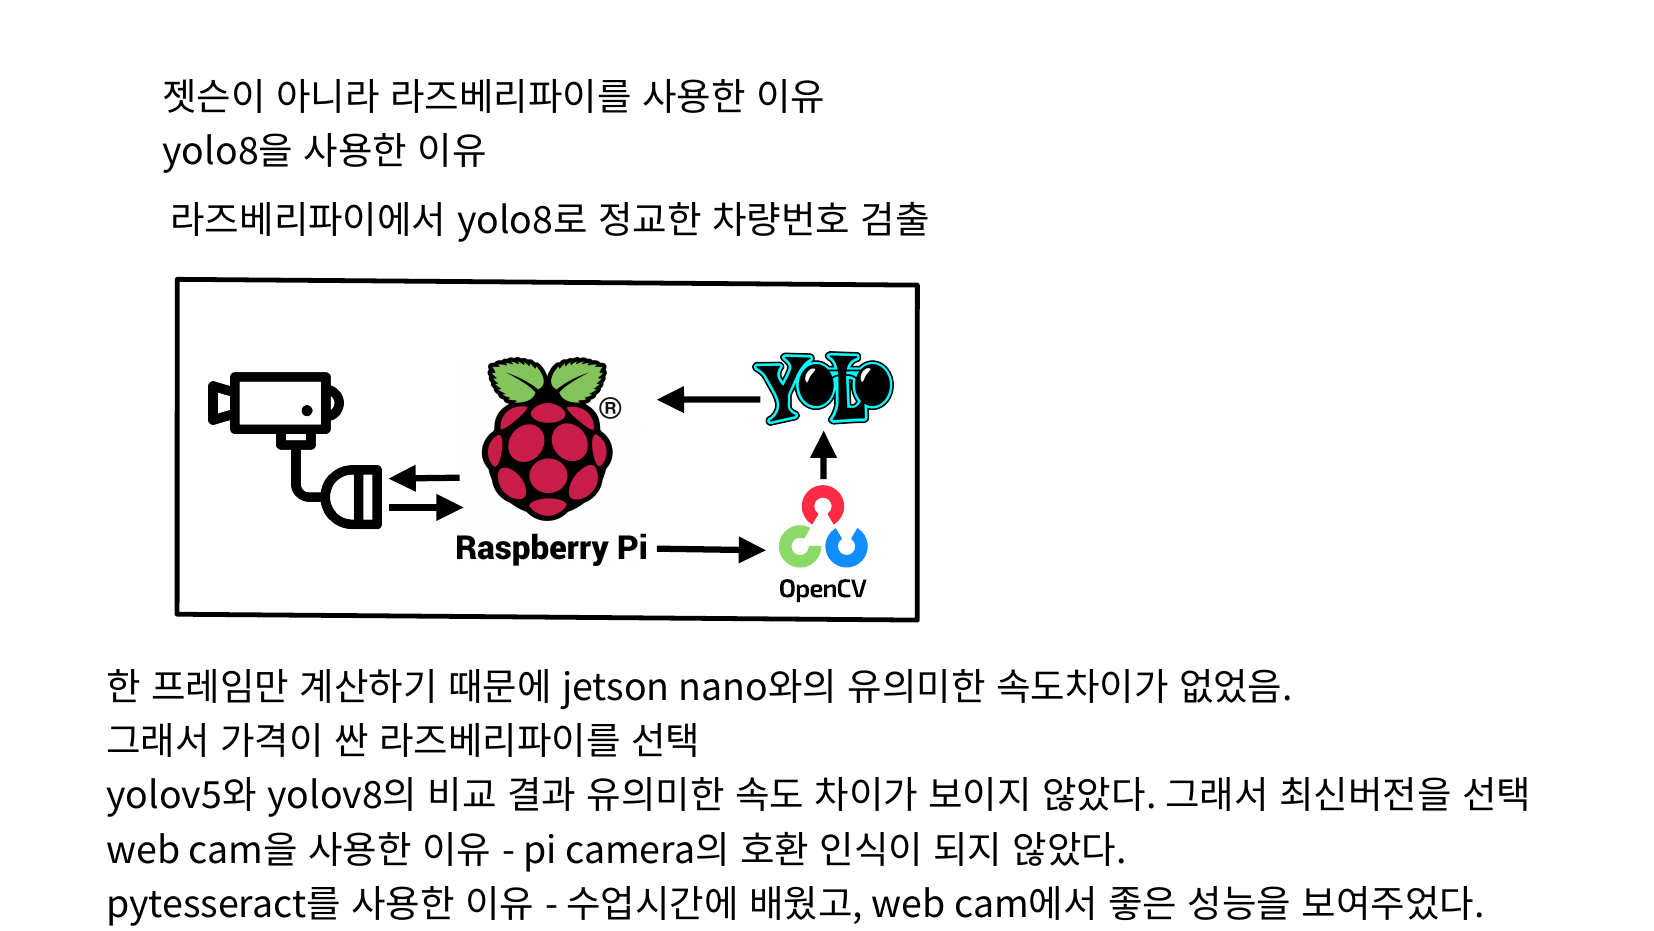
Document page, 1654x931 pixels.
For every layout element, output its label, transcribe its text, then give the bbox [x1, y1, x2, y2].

picture [752, 351, 894, 426]
text_box 라즈베리파이에서 yolo8로 정교한 차량번호 검출 [155, 182, 945, 252]
text_box 젯슨이 아니라 라즈베리파이를 사용한 이유 yolo8을 사용한 이유 [147, 59, 841, 183]
picture [208, 364, 382, 537]
picture [457, 357, 646, 566]
picture [778, 484, 869, 603]
text_box [177, 279, 918, 621]
text_box 한 프레임만 계산하기 때문에 jetson nano와의 유의미한 속도차이가 없었음. 그래서 가격이 싼 라즈베리파이를 선택 yolov5와 yolov8의 비교 결과 유의미한 속도 차이가 보이지 않았다. 그래서 최신버전을 선택 web cam을 사용한 이유 - pi camera의 호환 인식이 되지 않았다. pytesseract를 사용한 이유 - 수업시간에 배웠고, web cam에서 좋은 성능을 보여주었다. [91, 649, 1654, 931]
